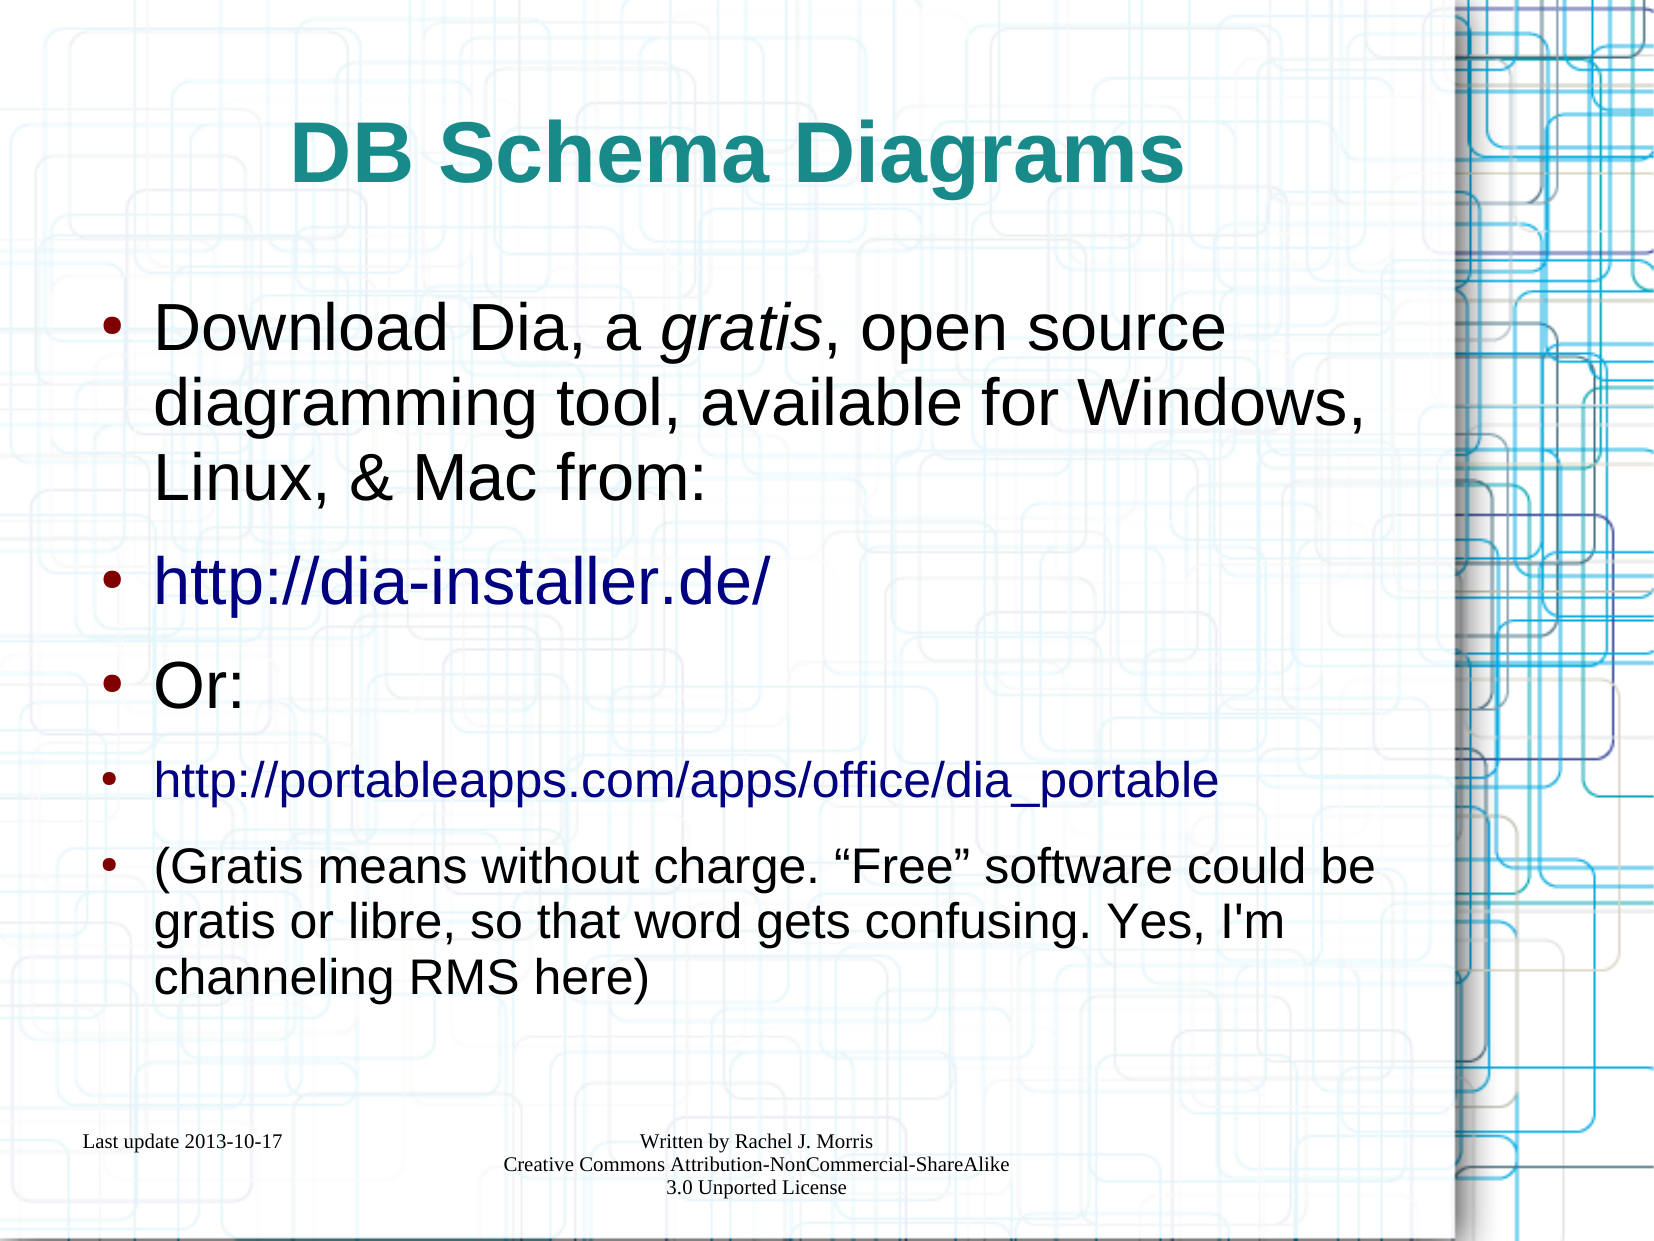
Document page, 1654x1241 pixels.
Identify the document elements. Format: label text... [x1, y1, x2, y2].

picture [0, 0, 1654, 1241]
title DB Schema Diagrams [59, 49, 1418, 257]
list Download Dia, a gratis, open source diagramming tool, available for Windows, Linux, & Mac from: http://dia-installer.de/ Or: http://portableapps.com/apps/office/dia_portable (Gratis means without charge. “Free” software could be gratis or libre, so that word gets confusing. Yes, I'm channeling RMS here) [82, 290, 1418, 1010]
